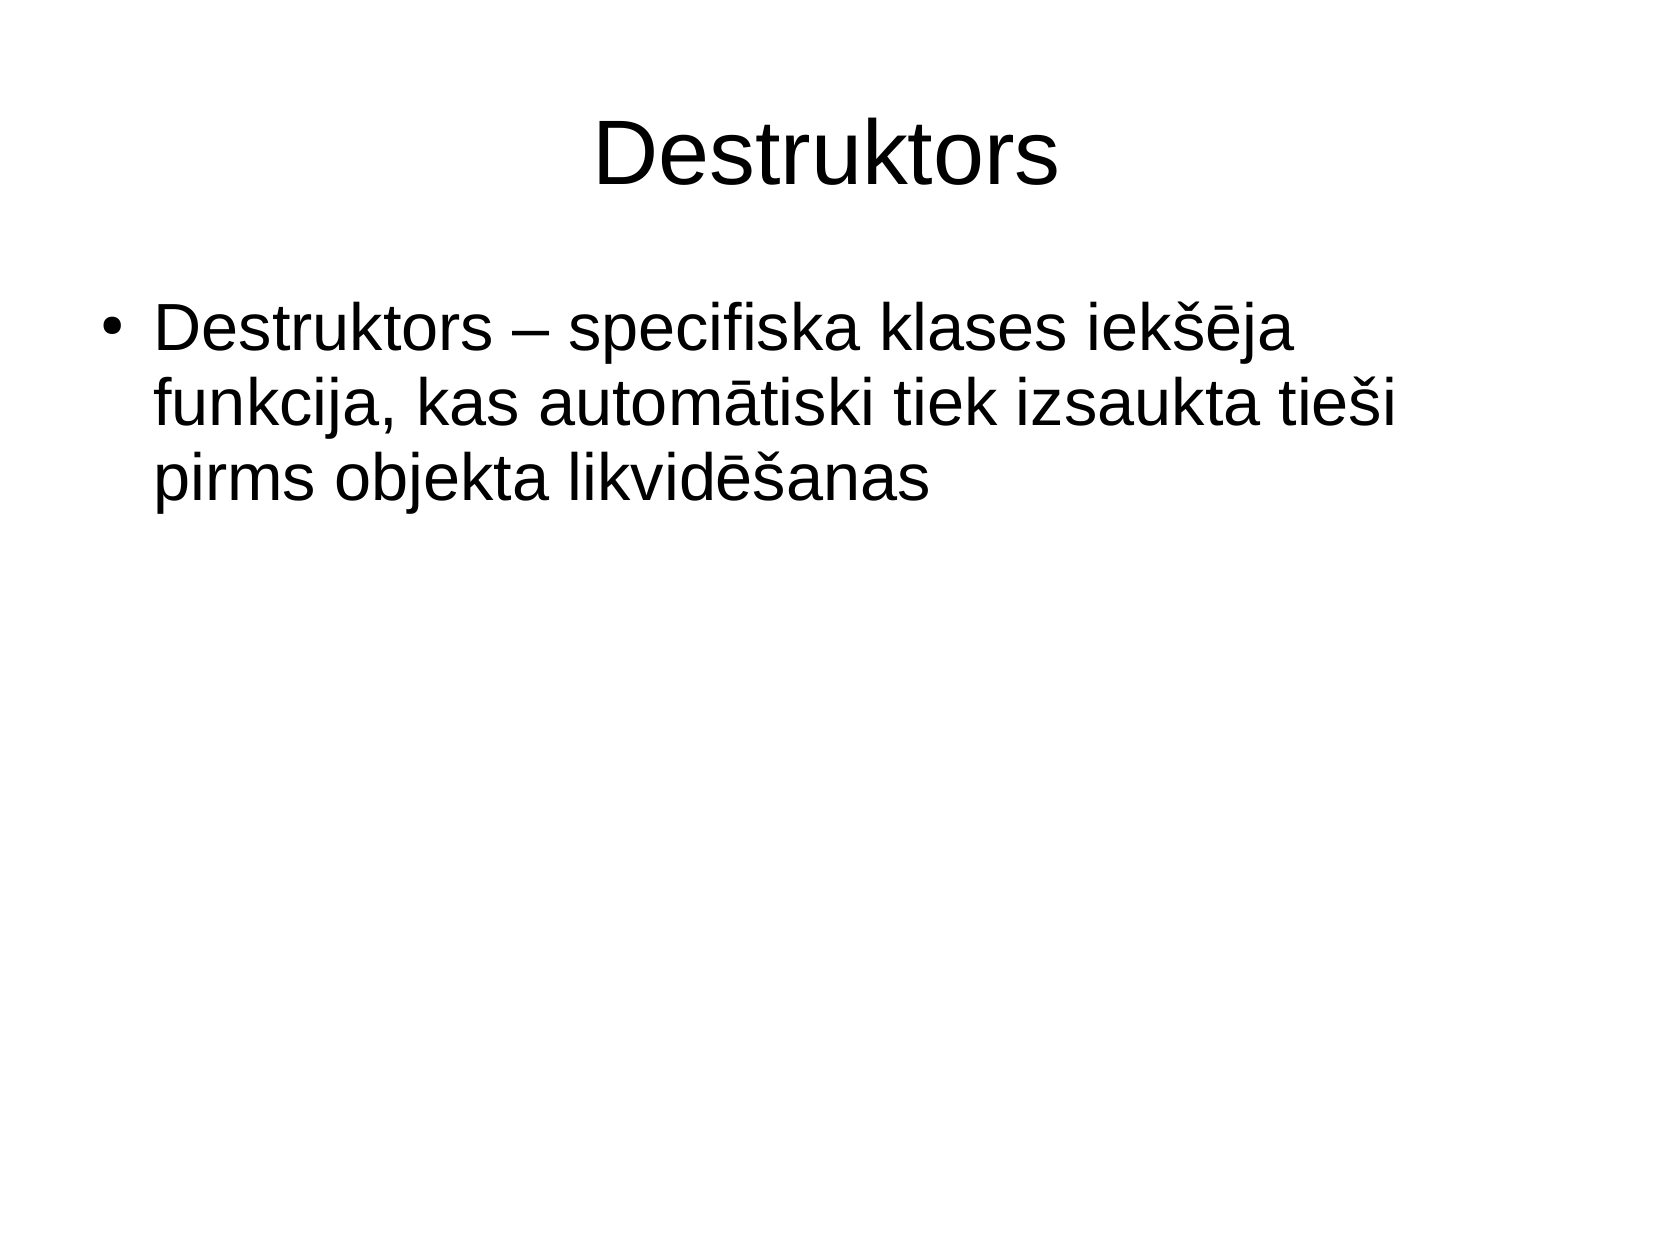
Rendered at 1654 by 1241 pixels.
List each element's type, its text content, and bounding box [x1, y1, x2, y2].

title Destruktors [82, 49, 1571, 257]
list Destruktors – specifiska klases iekšēja funkcija, kas automātiski tiek izsaukta tieši pirms objekta likvidēšanas [82, 290, 1538, 1010]
